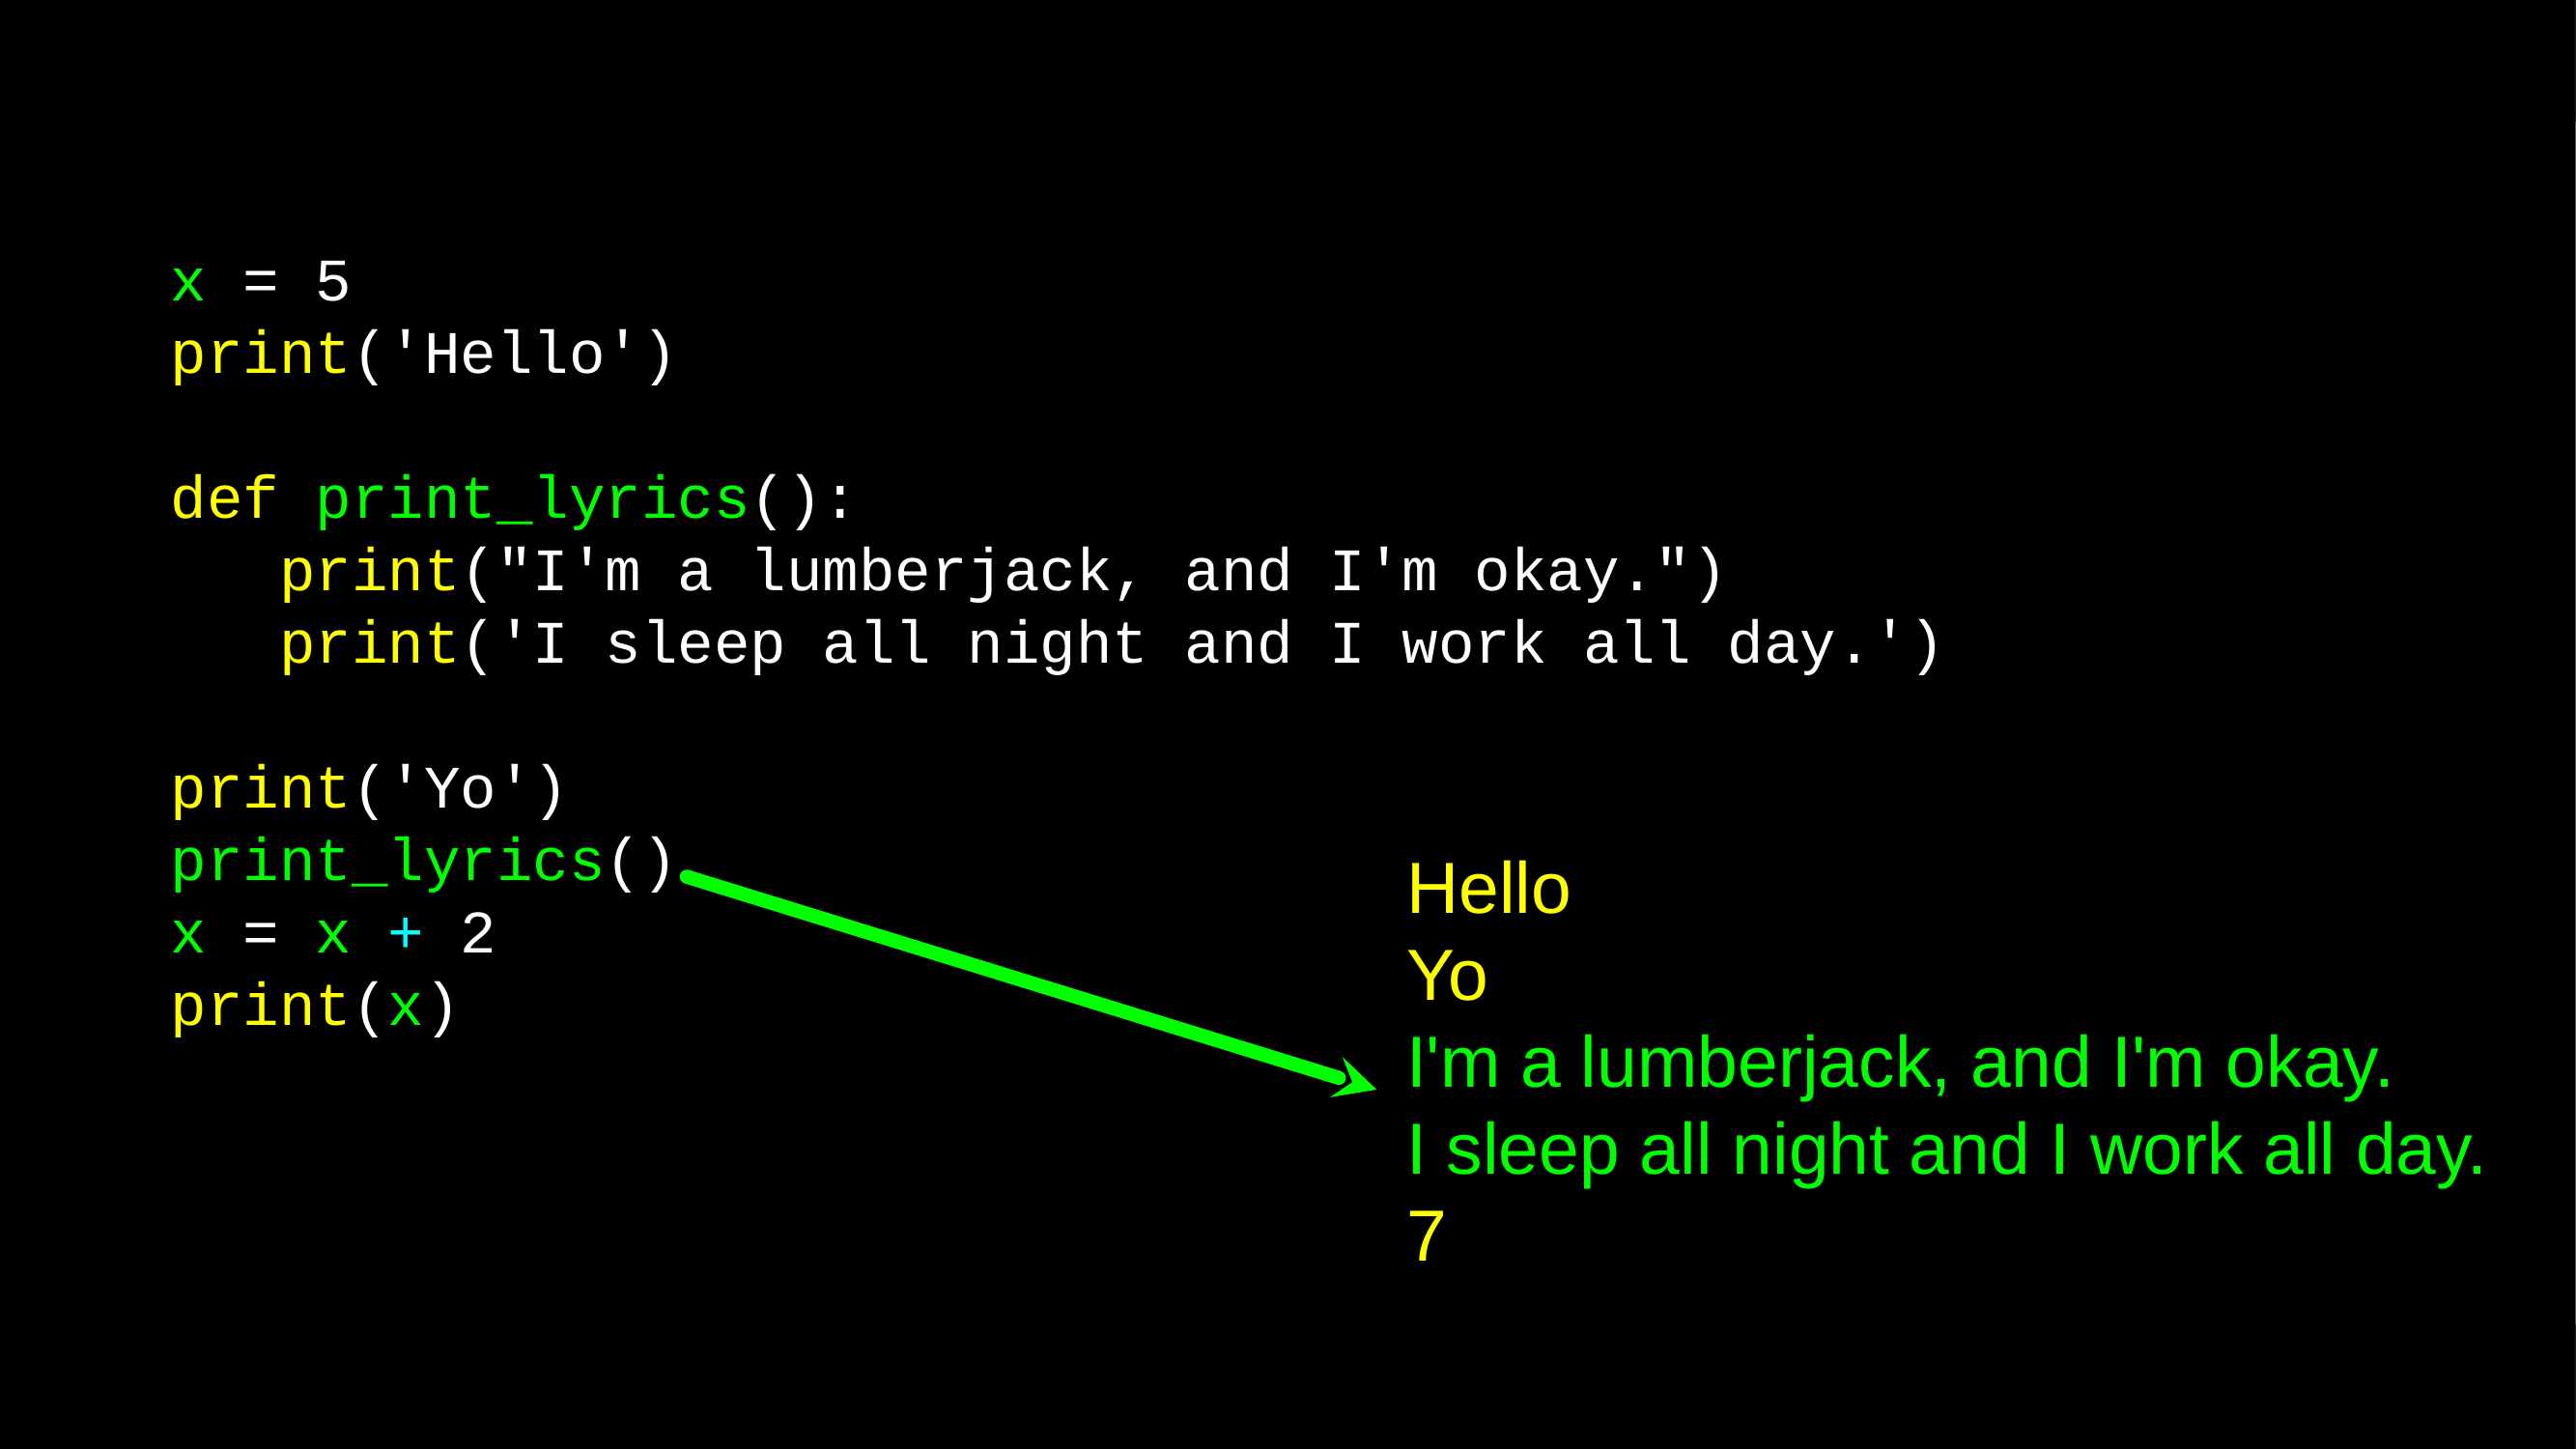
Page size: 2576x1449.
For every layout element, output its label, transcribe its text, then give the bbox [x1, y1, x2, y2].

text_box x = 5 print('Hello') def print_lyrics(): print("I'm a lumberjack, and I'm okay.") print('I sleep all night and I work all day.') print('Yo') print_lyrics() x = x + 2 print(x) [170, 156, 2027, 1122]
text_box Hello Yo I'm a lumberjack, and I'm okay. I sleep all night and I work all day. 7 [1406, 843, 2503, 1273]
